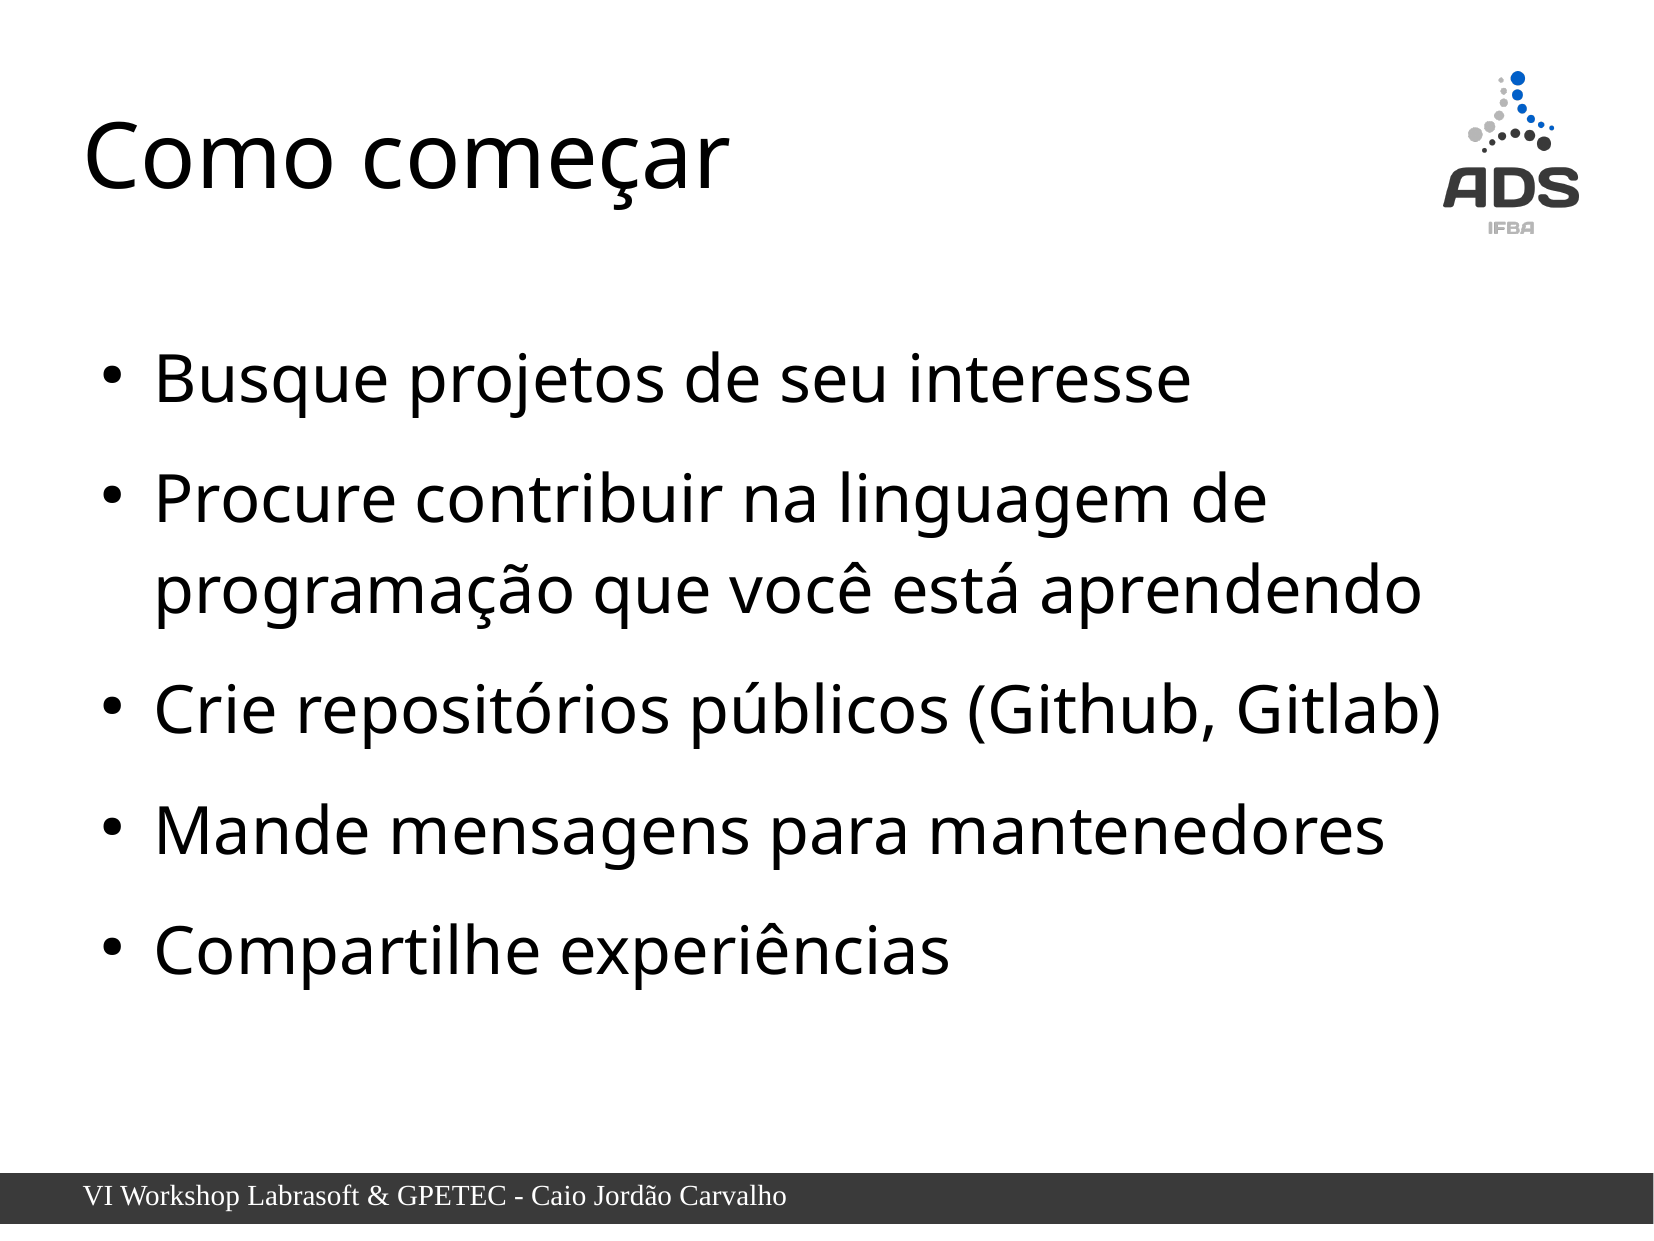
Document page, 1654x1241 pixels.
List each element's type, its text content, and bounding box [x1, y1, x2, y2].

list Busque projetos de seu interesse Procure contribuir na linguagem de programação que você está aprendendo Crie repositórios públicos (Github, Gitlab) Mande mensagens para mantenedores Compartilhe experiências [82, 290, 1571, 1036]
picture [1443, 71, 1579, 234]
title Como começar [82, 49, 1426, 257]
